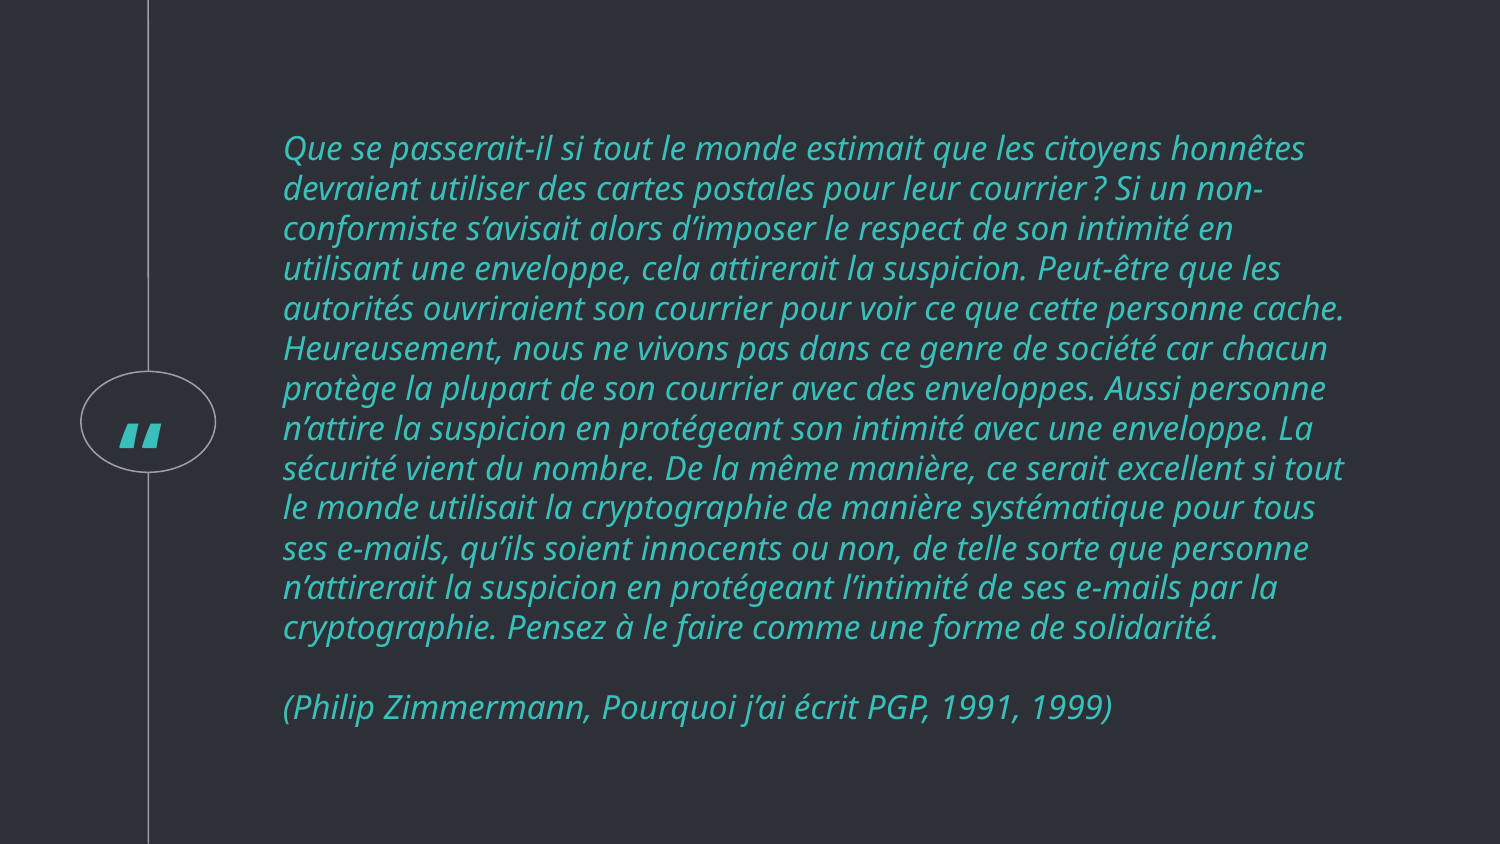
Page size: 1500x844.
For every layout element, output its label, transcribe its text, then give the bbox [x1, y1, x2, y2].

list Que se passerait‐il si tout le monde estimait que les citoyens honnêtes devraient utiliser des cartes postales pour leur courrier ? Si un non‐conformiste s’avisait alors d’imposer le respect de son intimité en utilisant une enveloppe, cela attirerait la suspicion. Peut‐être que les autorités ouvriraient son courrier pour voir ce que cette personne cache. Heureusement, nous ne vivons pas dans ce genre de société car chacun protège la plupart de son courrier avec des enveloppes. Aussi personne n’attire la suspicion en protégeant son intimité avec une enveloppe. La sécurité vient du nombre. De la même manière, ce serait excellent si tout le monde utilisait la cryptographie de manière systématique pour tous ses e‐mails, qu’ils soient innocents ou non, de telle sorte que personne n’attirerait la suspicion en protégeant l’intimité de ses e‐mails par la cryptographie. Pensez à le faire comme une forme de solidarité. (Philip Zimmermann, Pourquoi j’ai écrit PGP, 1991, 1999) [267, 93, 1368, 760]
